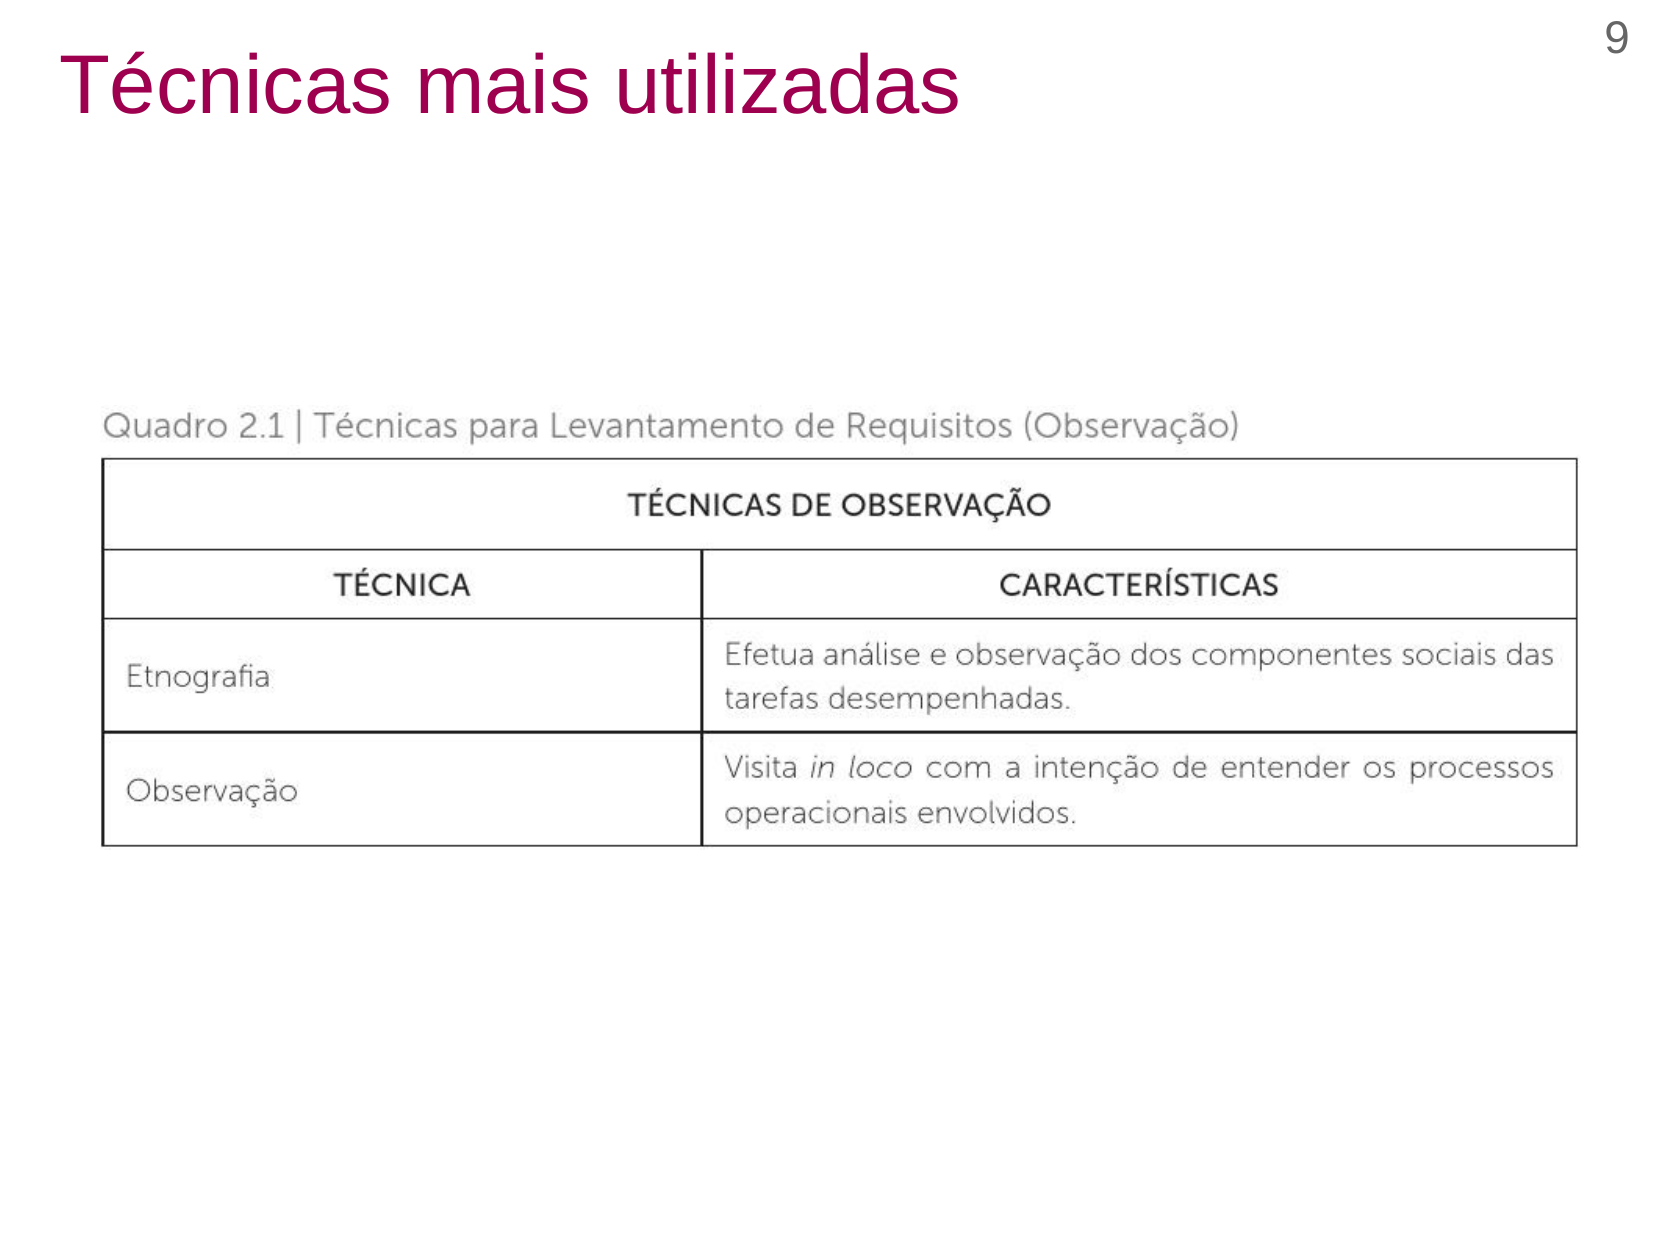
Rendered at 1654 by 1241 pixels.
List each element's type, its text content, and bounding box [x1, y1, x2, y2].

title Técnicas mais utilizadas [59, 29, 1595, 148]
picture [100, 405, 1581, 850]
